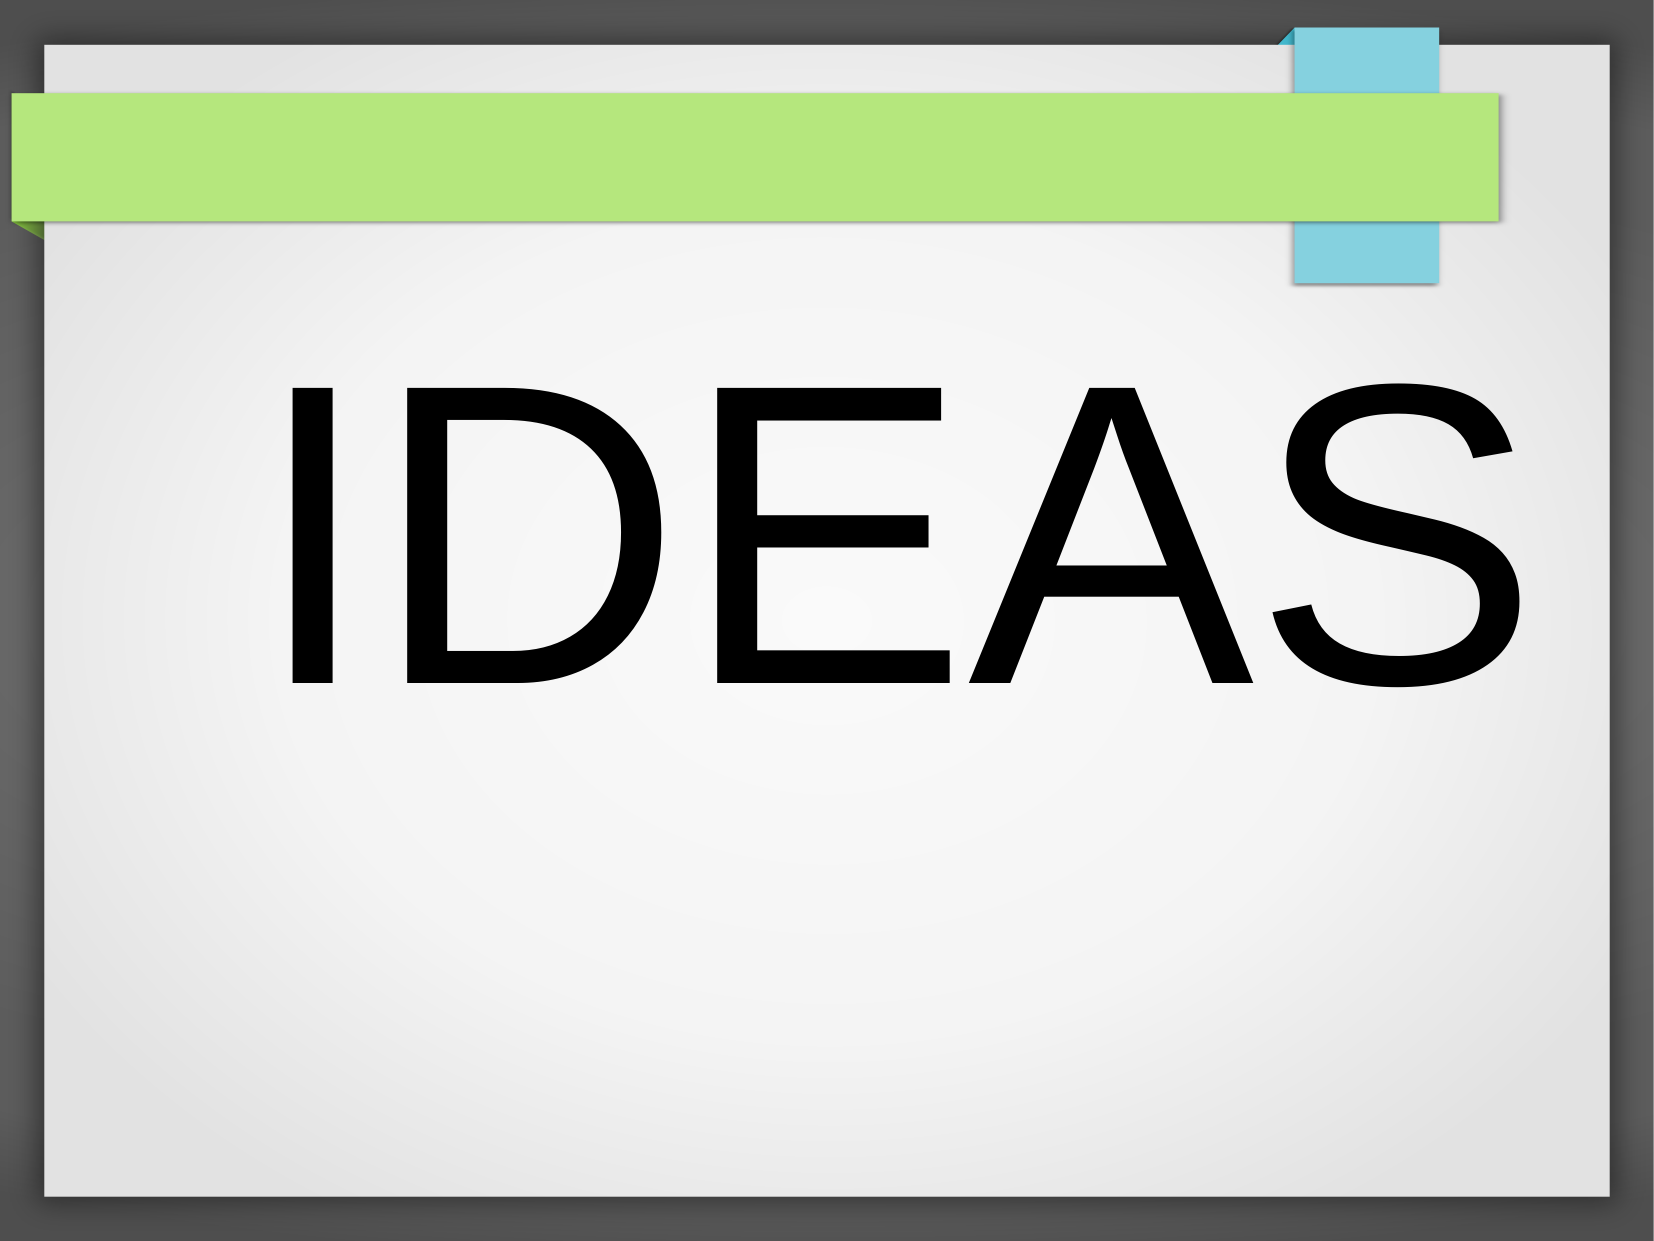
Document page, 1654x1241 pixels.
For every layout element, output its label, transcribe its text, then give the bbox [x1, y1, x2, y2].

picture [0, 0, 1654, 1241]
list IDEAS [82, 295, 1571, 1015]
